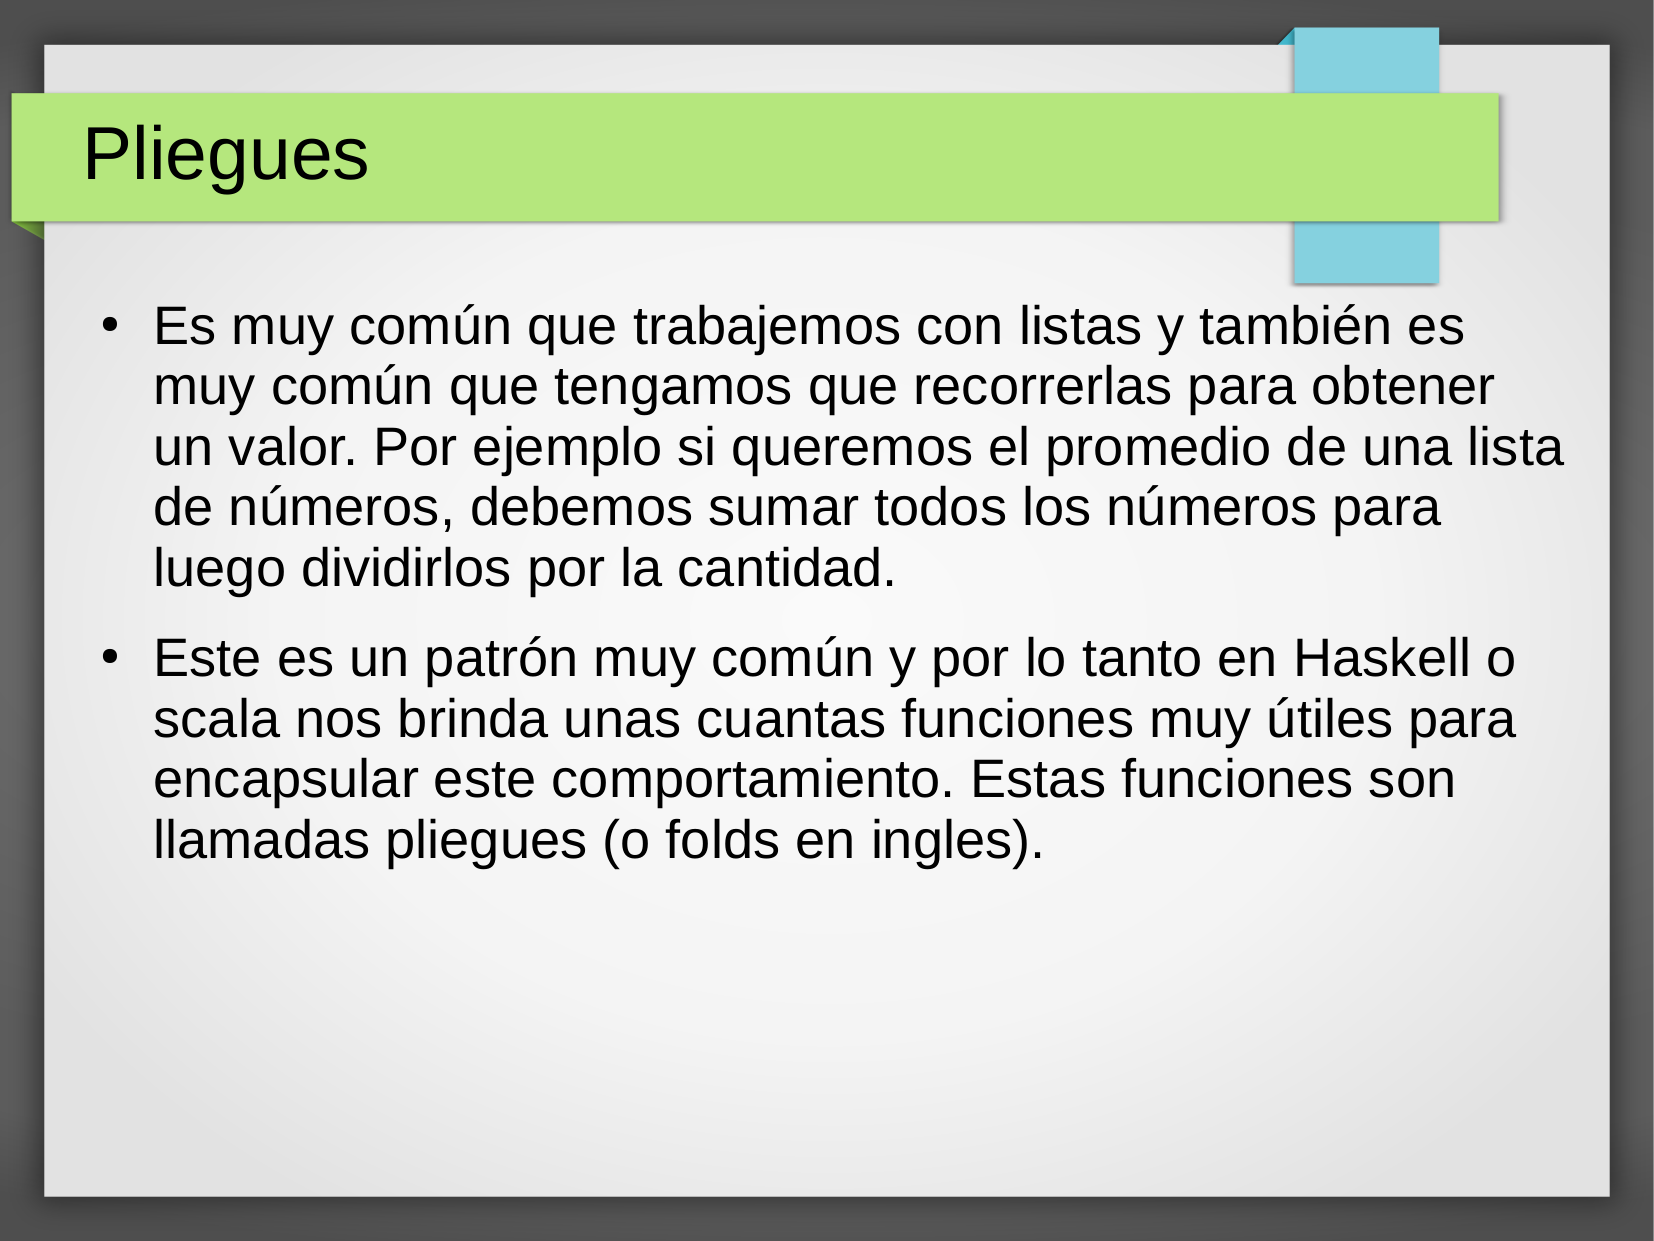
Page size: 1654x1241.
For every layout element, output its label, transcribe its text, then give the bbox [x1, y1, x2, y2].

picture [0, 0, 1654, 1241]
title Pliegues [82, 94, 1264, 213]
list Es muy común que trabajemos con listas y también es muy común que tengamos que recorrerlas para obtener un valor. Por ejemplo si queremos el promedio de una lista de números, debemos sumar todos los números para luego dividirlos por la cantidad. Este es un patrón muy común y por lo tanto en Haskell o scala nos brinda unas cuantas funciones muy útiles para encapsular este comportamiento. Estas funciones son llamadas pliegues (o folds en ingles). [82, 295, 1571, 1015]
